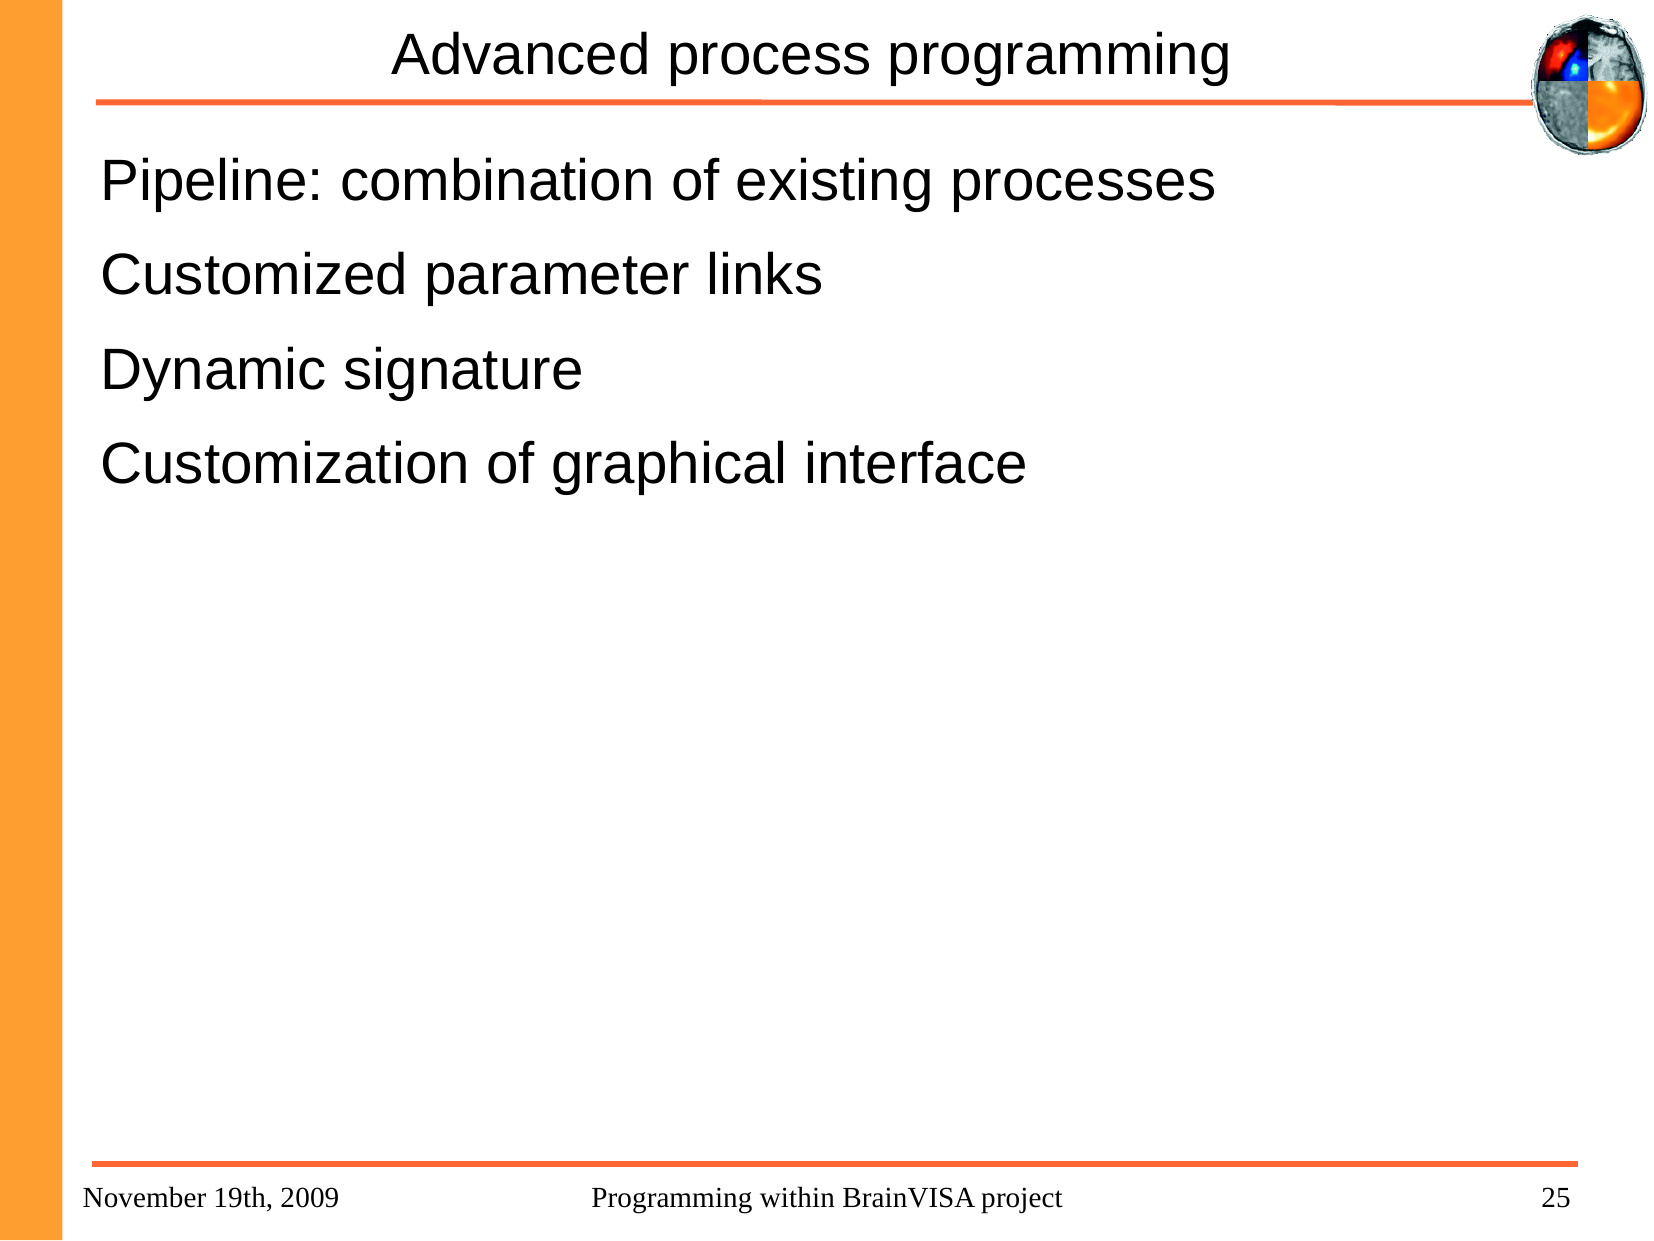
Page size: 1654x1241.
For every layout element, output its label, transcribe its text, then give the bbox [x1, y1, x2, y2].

title Advanced process programming [88, 21, 1536, 87]
list Pipeline: combination of existing processes Customized parameter links Dynamic signature Customization of graphical interface [82, 147, 1571, 967]
picture [1530, 14, 1649, 157]
